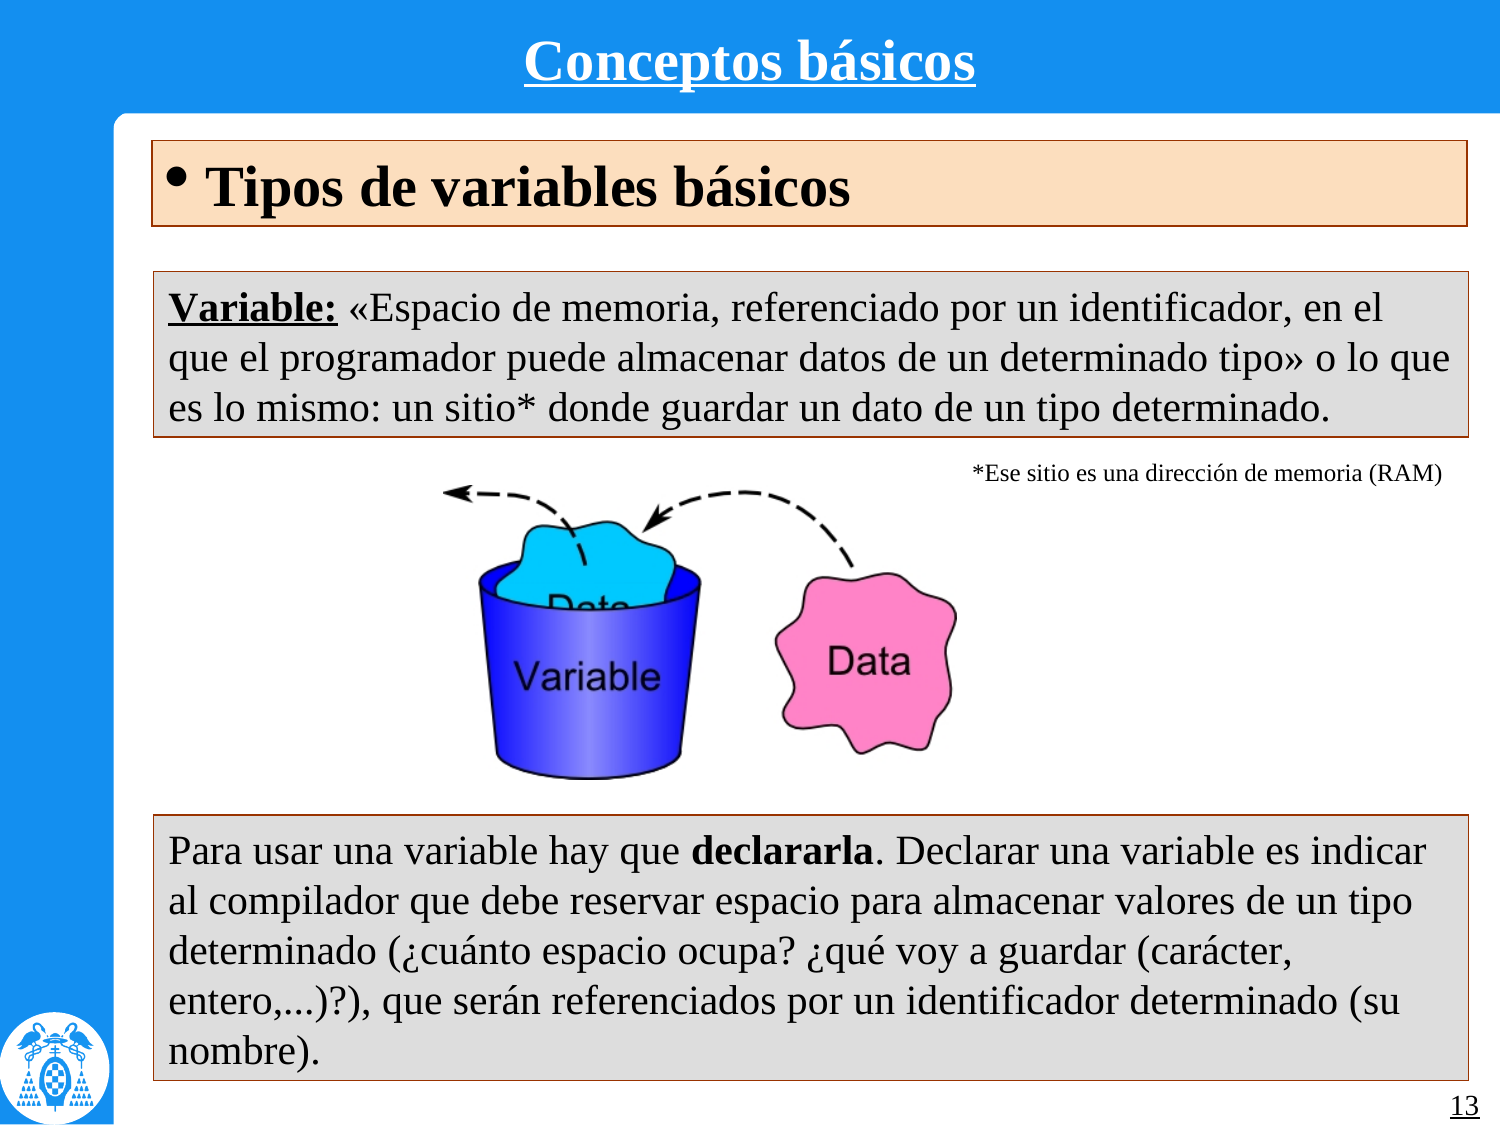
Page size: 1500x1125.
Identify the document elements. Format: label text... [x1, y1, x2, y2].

picture [15, 1017, 98, 1112]
text_box Para usar una variable hay que declararla. Declarar una variable es indicar al compilador que debe reservar espacio para almacenar valores de un tipo determinado (¿cuánto espacio ocupa? ¿qué voy a guardar (carácter, entero,...)?), que serán referenciados por un identificador determinado (su nombre). [153, 814, 1469, 1081]
text_box *Ese sitio es una dirección de memoria (RAM) [957, 448, 1465, 520]
text_box 30 [1047, 1078, 1495, 1125]
text_box Tipos de variables básicos [152, 140, 1467, 227]
text_box Variable: «Espacio de memoria, referenciado por un identificador, en el que el programador puede almacenar datos de un determinado tipo» o lo que es lo mismo: un sitio* donde guardar un dato de un tipo determinado. [153, 271, 1469, 438]
text_box Conceptos básicos [215, 14, 1285, 101]
picture [443, 485, 957, 780]
